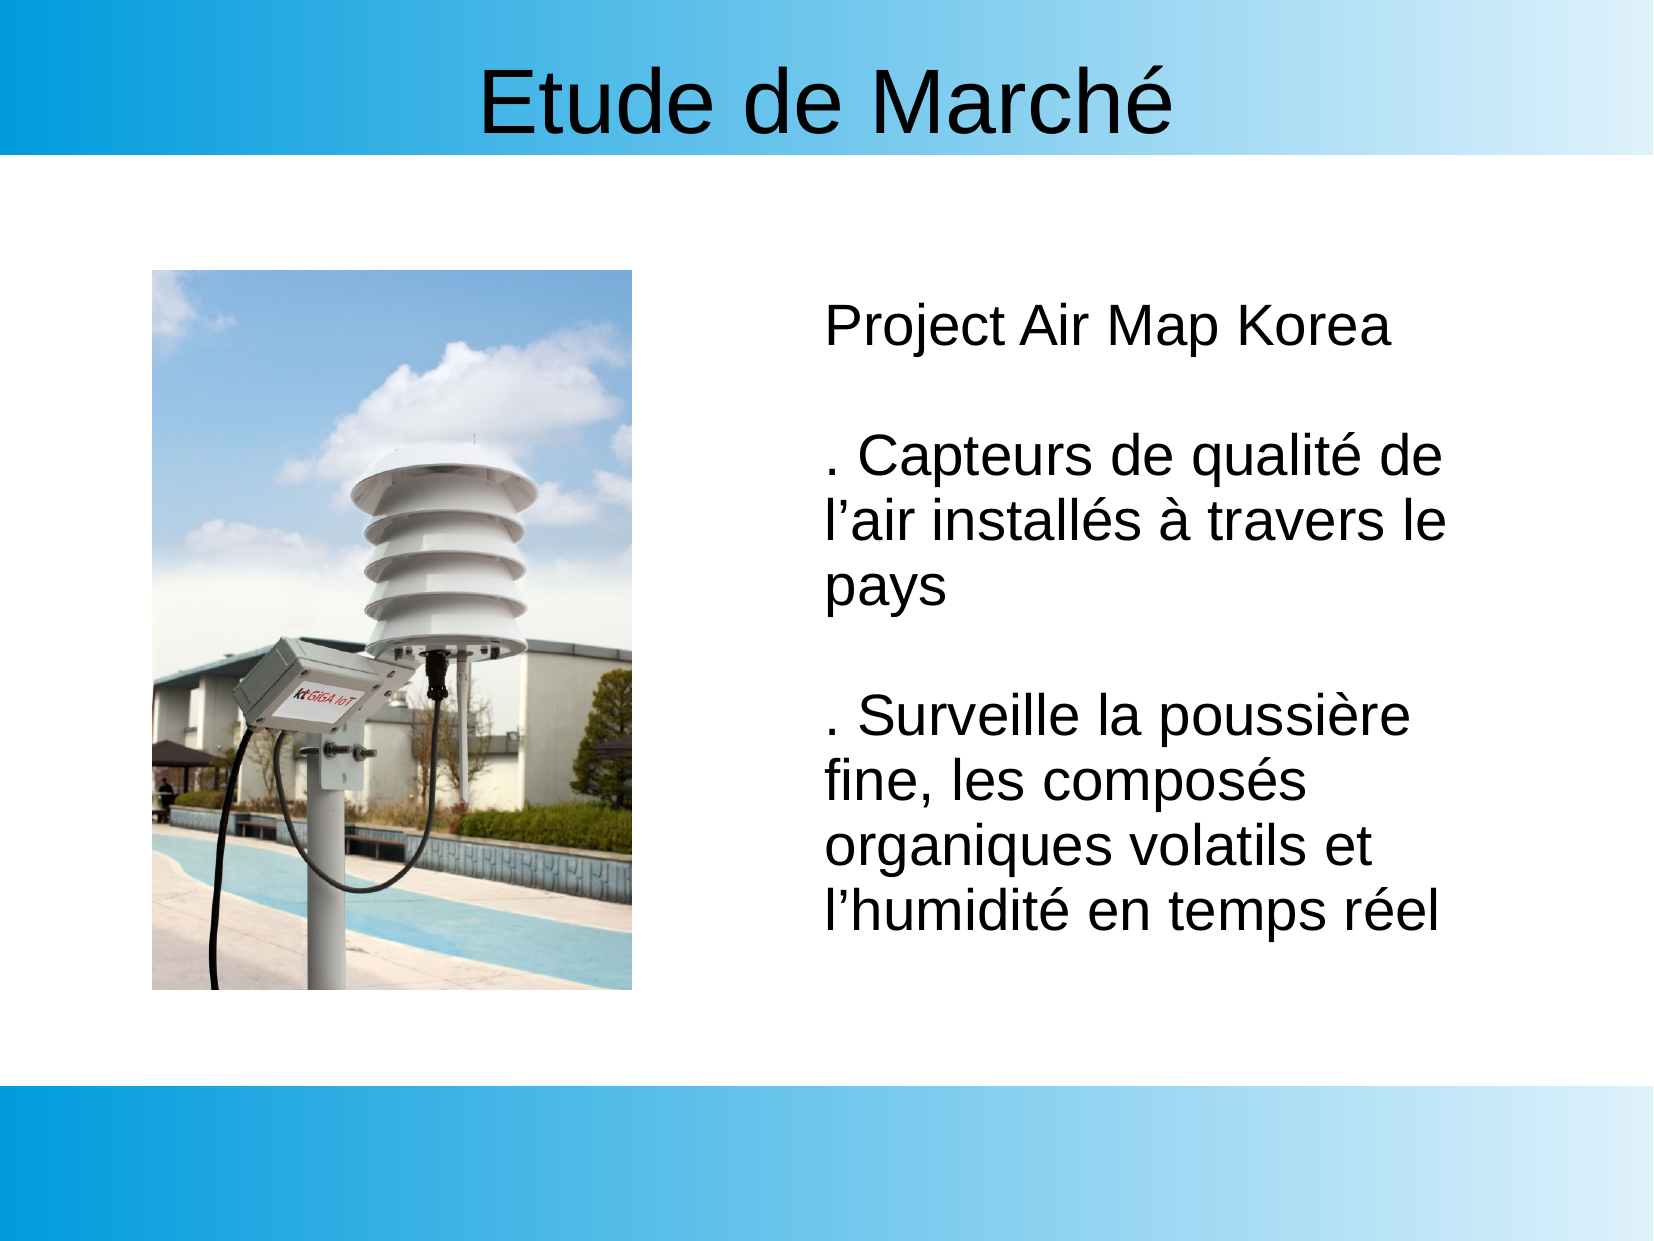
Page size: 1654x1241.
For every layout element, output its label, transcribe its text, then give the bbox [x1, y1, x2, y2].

picture [152, 270, 632, 991]
title Etude de Marché [82, 49, 1571, 155]
text_box Project Air Map Korea . Capteurs de qualité de l’air installés à travers le pays . Surveille la poussière fine, les composés organiques volatils et l’humidité en temps réel [810, 285, 1531, 951]
